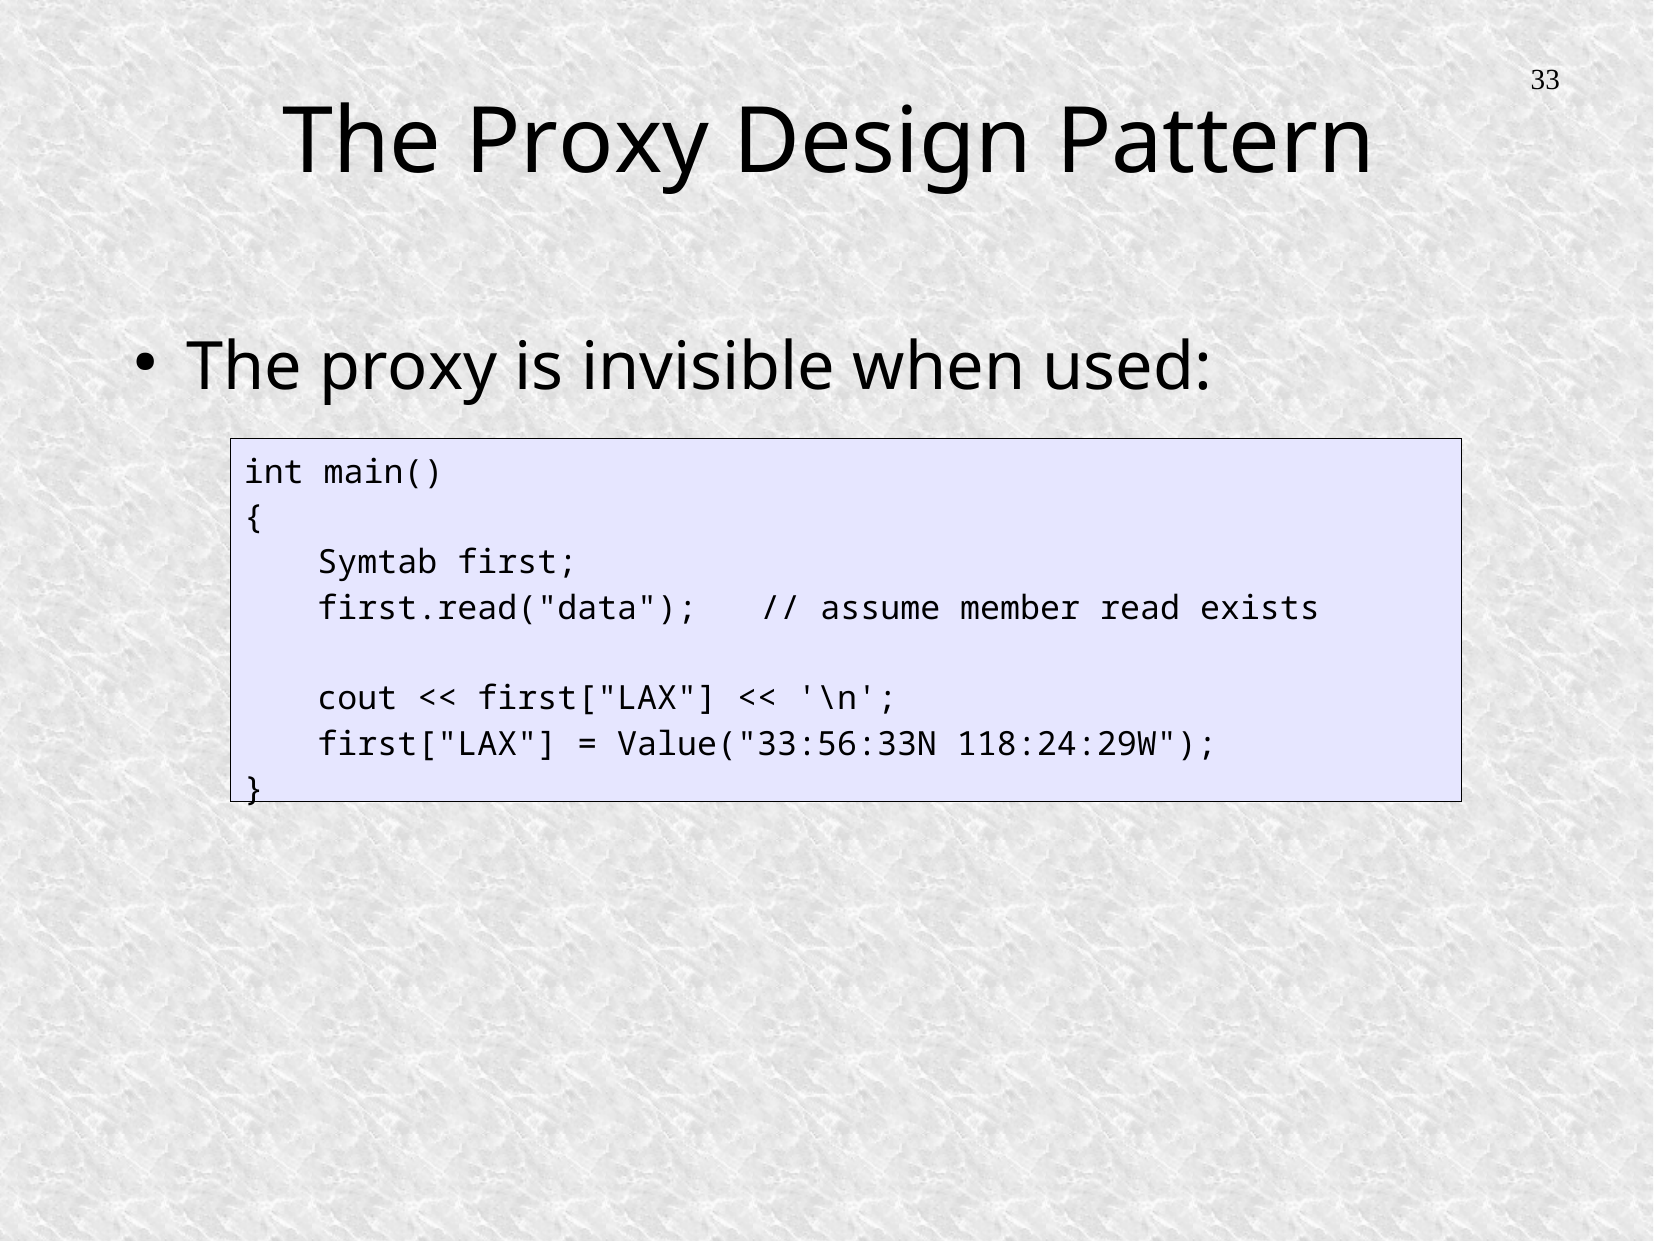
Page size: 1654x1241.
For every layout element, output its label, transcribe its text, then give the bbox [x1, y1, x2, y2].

list The proxy is invisible when used: [115, 318, 1528, 940]
text_box int main() { Symtab first; first.read("data"); // assume member read exists cout << first["LAX"] << '\n'; first["LAX"] = Value("33:56:33N 118:24:29W"); } [243, 447, 1458, 853]
picture [0, 0, 1654, 1241]
title The Proxy Design Pattern [123, 33, 1536, 241]
